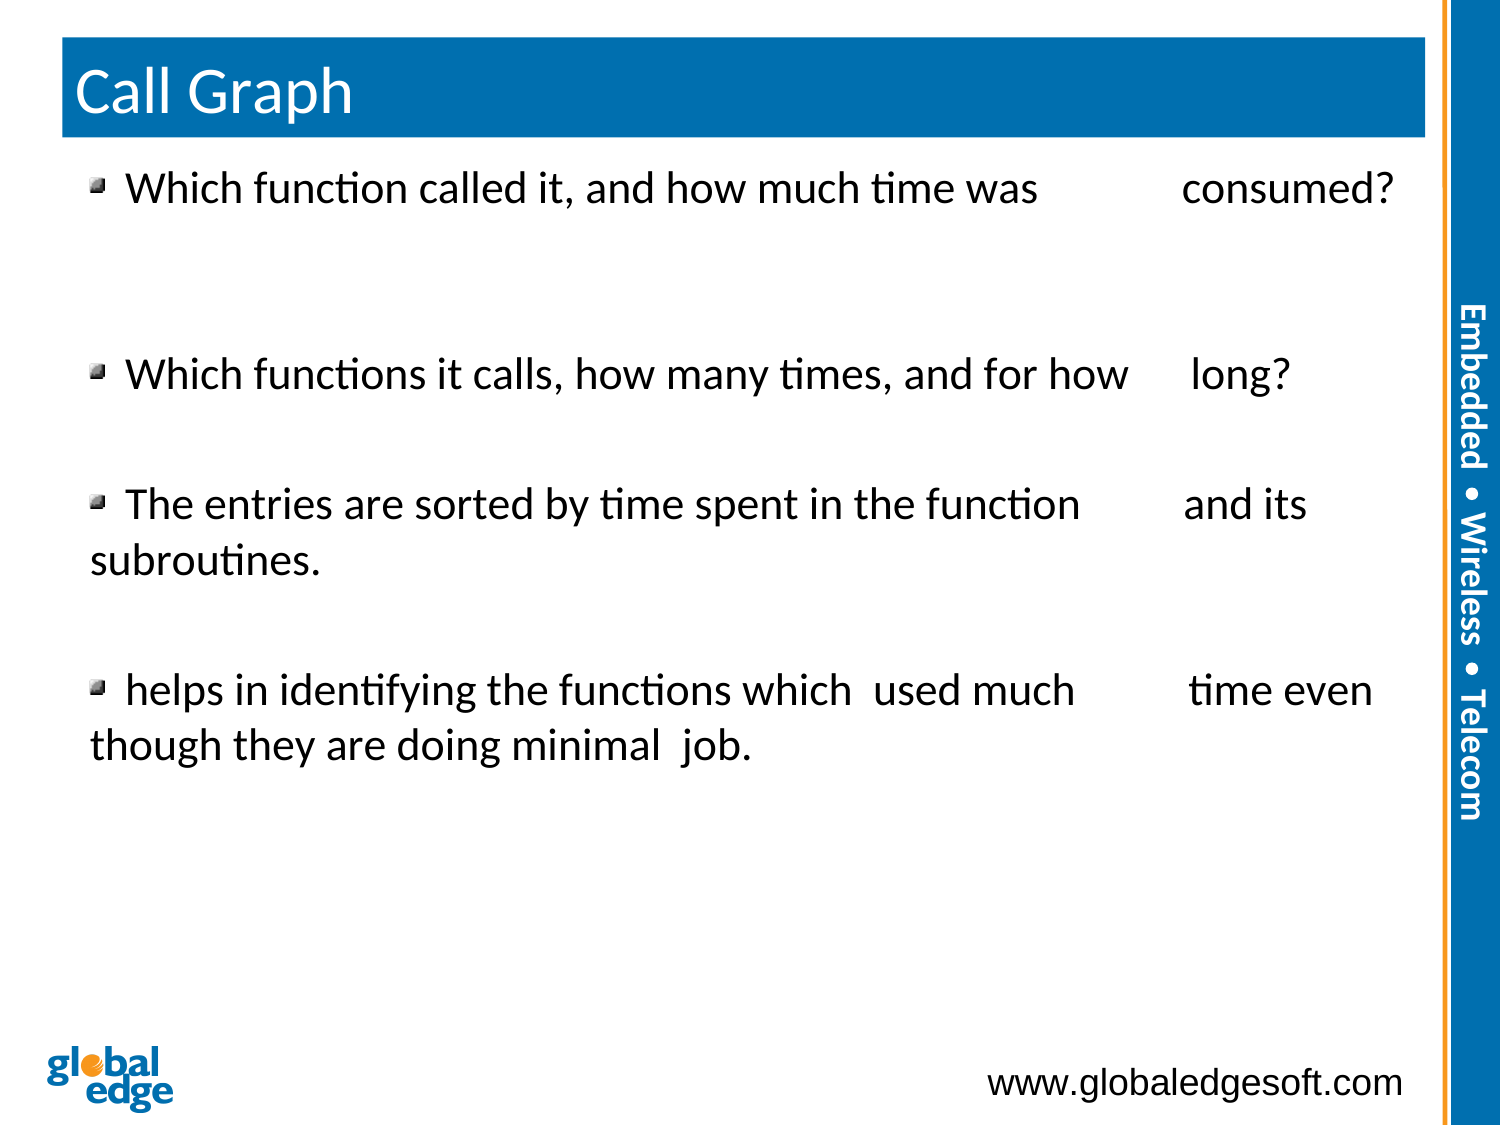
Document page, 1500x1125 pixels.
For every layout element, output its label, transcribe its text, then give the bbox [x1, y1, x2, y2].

title Call Graph [75, 37, 1426, 136]
picture [34, 1034, 185, 1125]
list Which function called it, and how much time was consumed? Which functions it calls, how many times, and for how long? The entries are sorted by time spent in the function and its subroutines. helps in identifying the functions which used much time even though they are doing minimal job. [75, 149, 1426, 1026]
